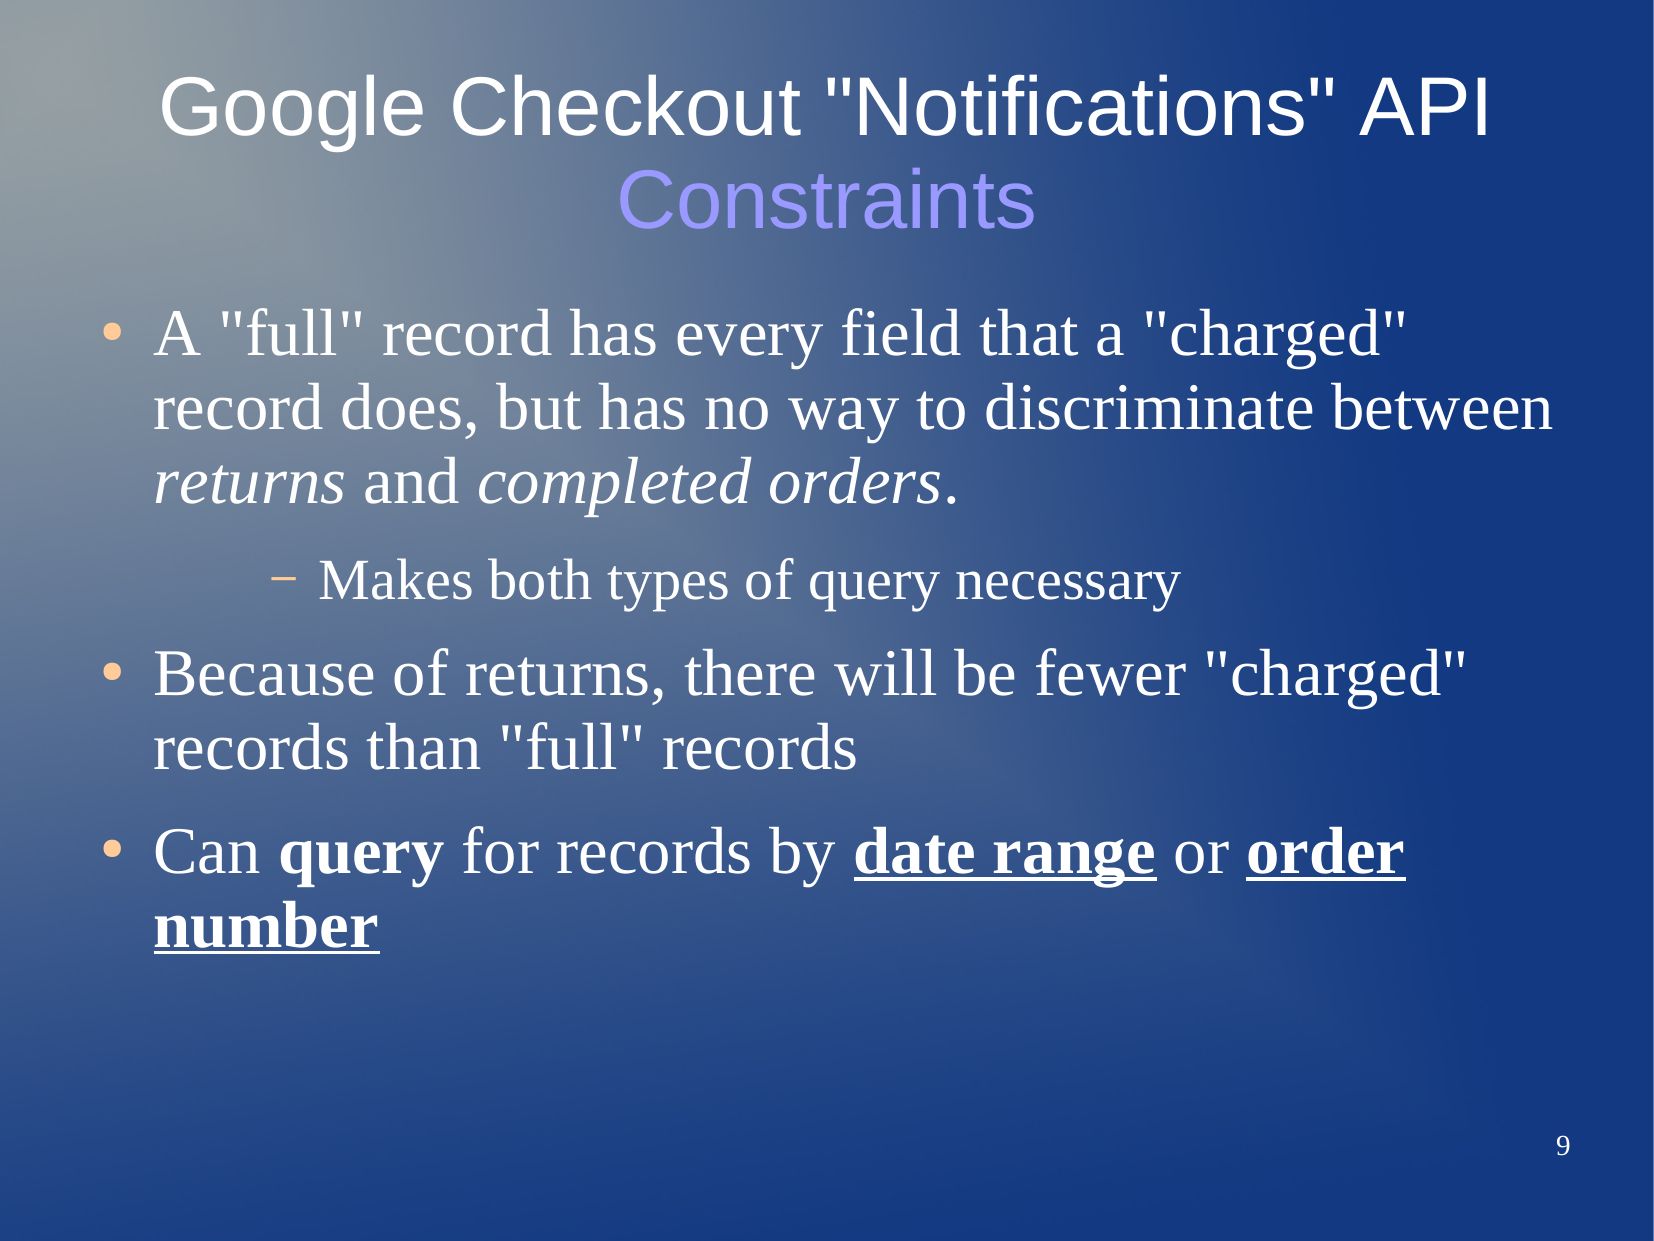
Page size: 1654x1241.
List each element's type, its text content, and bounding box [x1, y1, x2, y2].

list A "full" record has every field that a "charged" record does, but has no way to discriminate between returns and completed orders. Makes both types of query necessary Because of returns, there will be fewer "charged" records than "full" records Can query for records by date range or order number [82, 296, 1571, 1100]
picture [0, 0, 1654, 1241]
title Google Checkout "Notifications" API Constraints [82, 56, 1571, 250]
